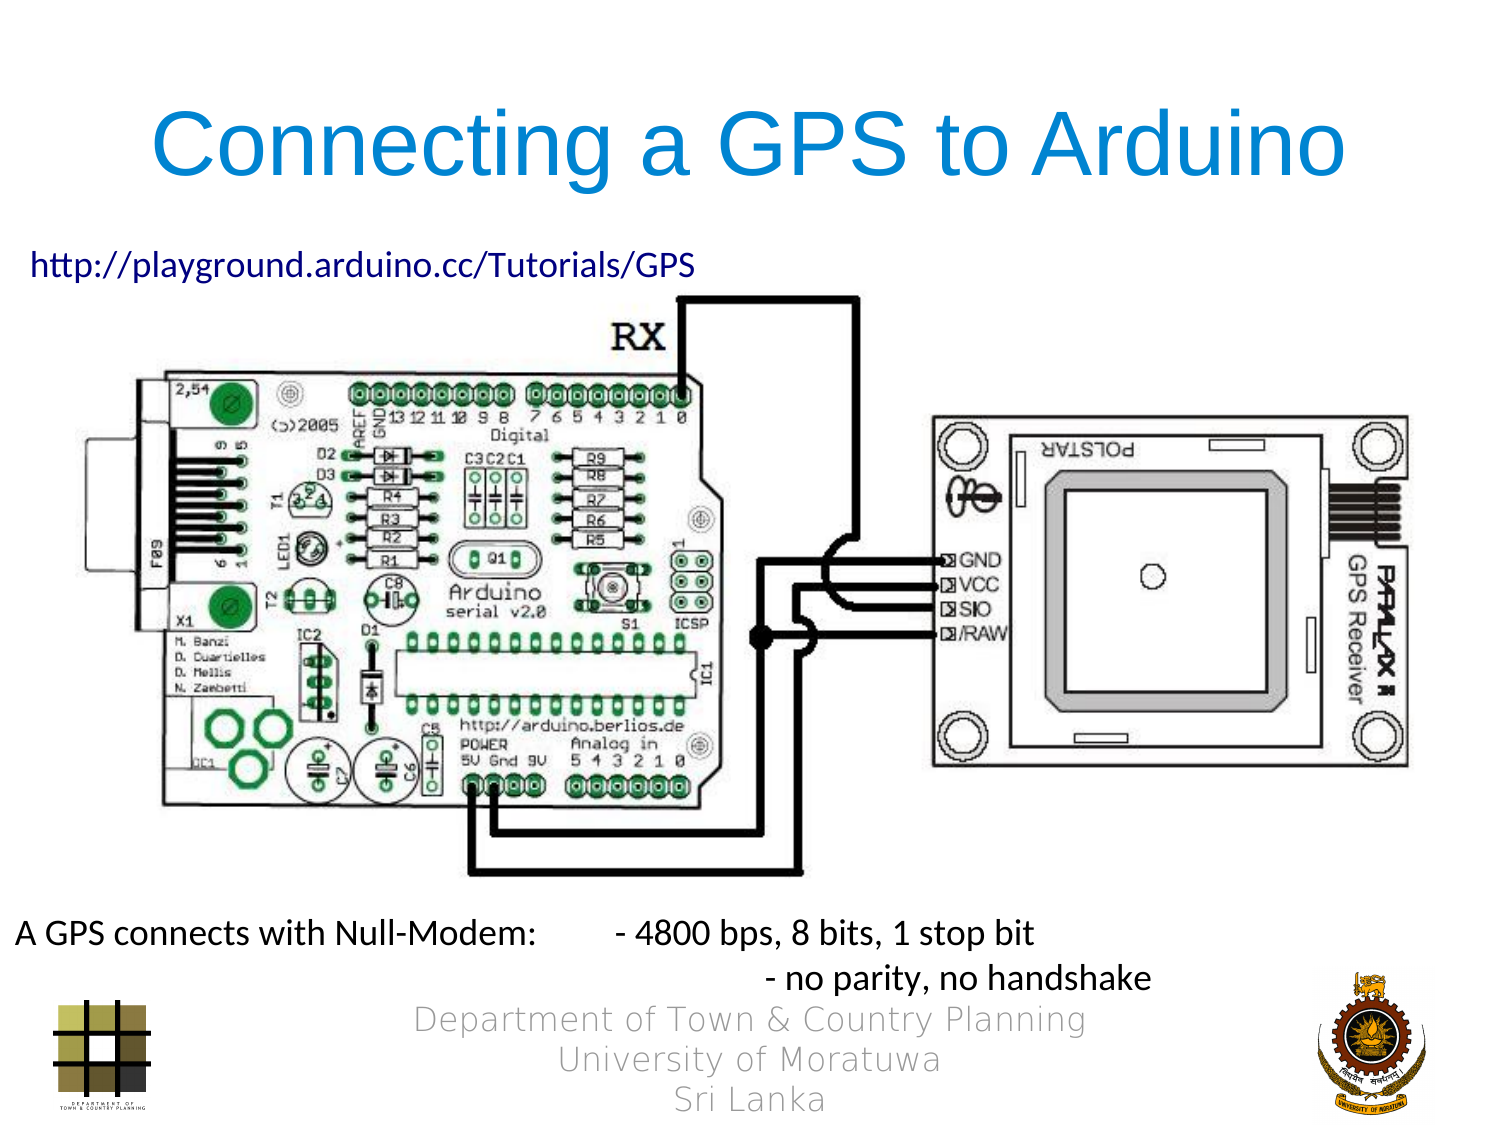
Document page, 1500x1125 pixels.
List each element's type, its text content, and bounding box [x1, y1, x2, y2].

text_box http://playground.arduino.cc/Tutorials/GPS [15, 232, 850, 293]
picture [75, 277, 1426, 901]
picture [1312, 966, 1435, 1125]
text_box A GPS connects with Null-Modem: - 4800 bps, 8 bits, 1 stop bit - no parity, no handshake [0, 900, 1310, 1006]
picture [53, 1006, 151, 1110]
title Connecting a GPS to Arduino [75, 45, 1426, 233]
